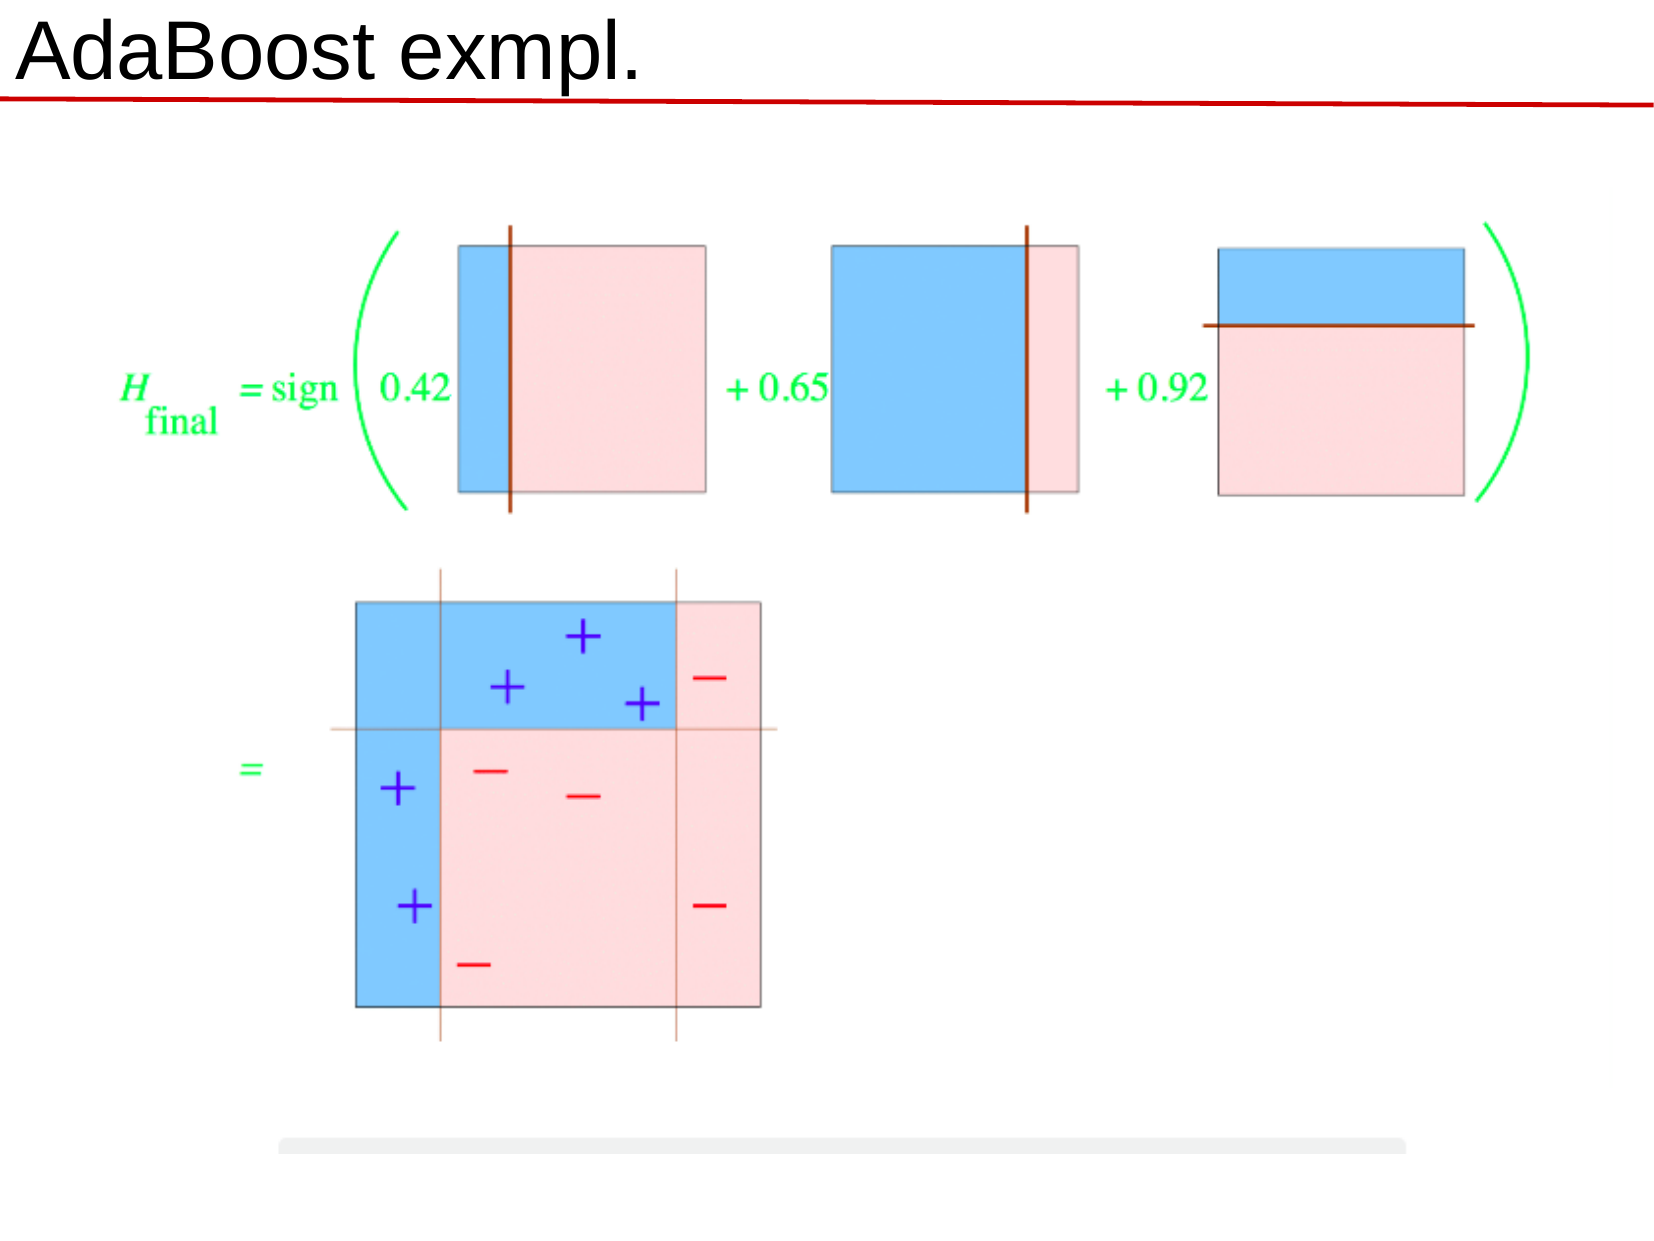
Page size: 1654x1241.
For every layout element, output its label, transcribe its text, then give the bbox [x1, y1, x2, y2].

picture [6, 149, 1654, 1154]
title AdaBoost exmpl. [15, 3, 1504, 97]
